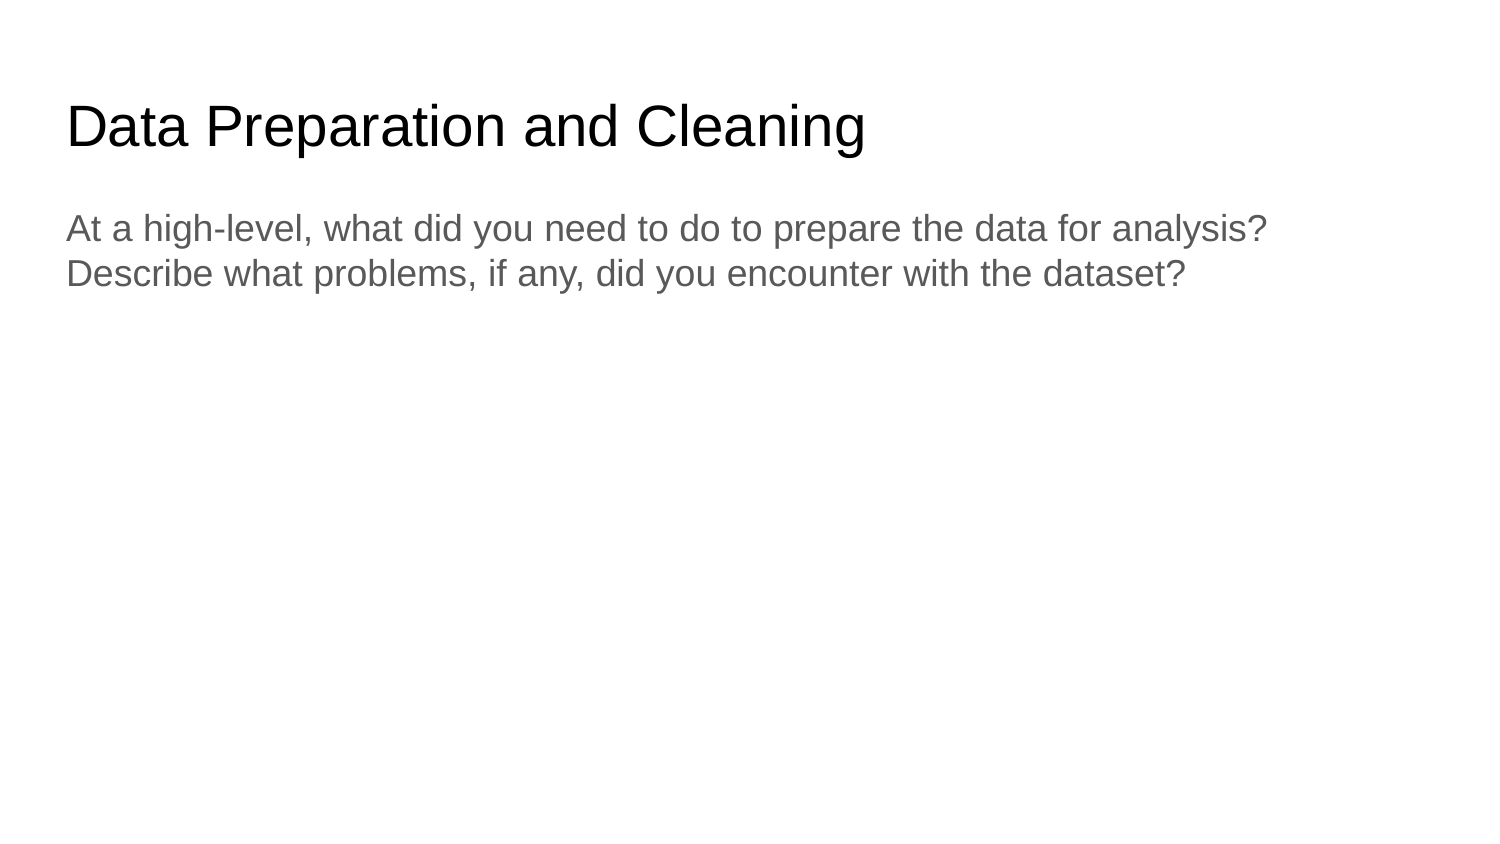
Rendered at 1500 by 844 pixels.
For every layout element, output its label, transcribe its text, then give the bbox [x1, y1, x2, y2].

list At a high-level, what did you need to do to prepare the data for analysis? Describe what problems, if any, did you encounter with the dataset? [51, 189, 1449, 750]
title Data Preparation and Cleaning [51, 72, 1449, 167]
